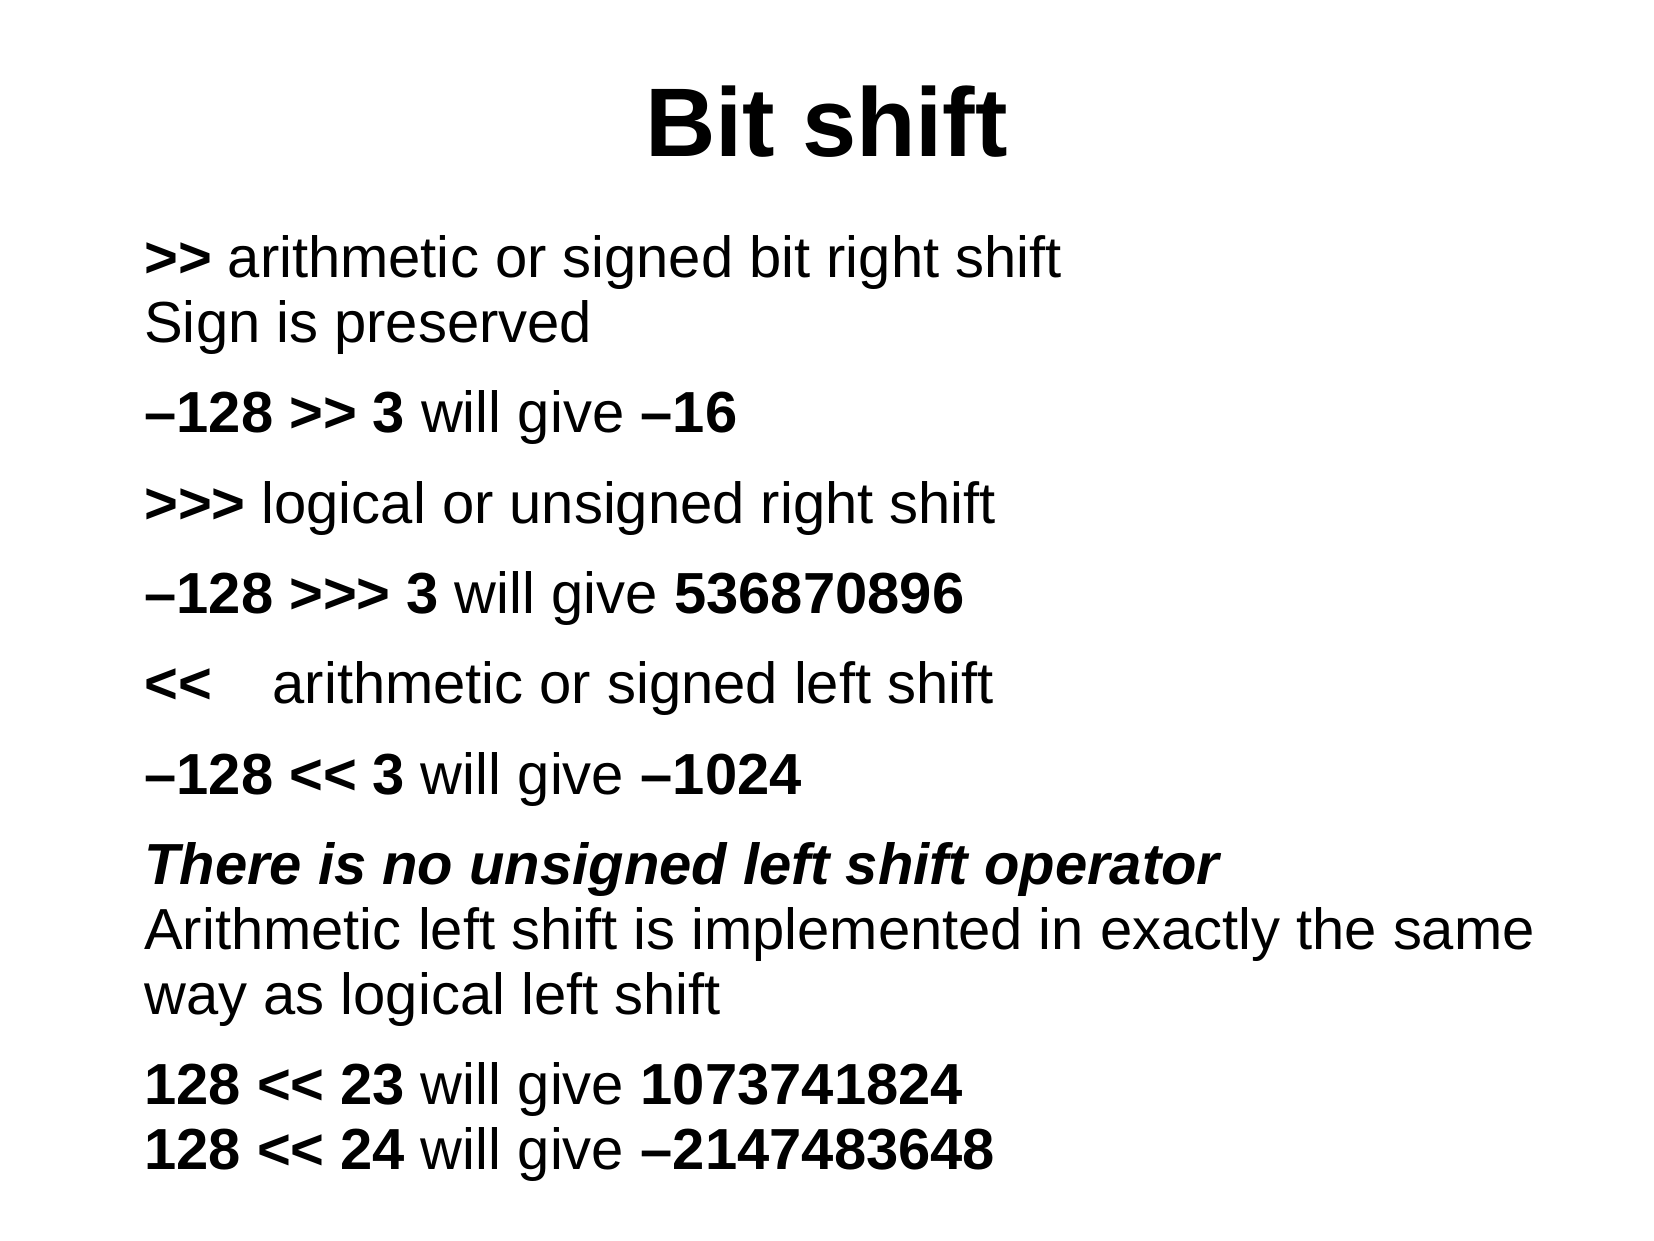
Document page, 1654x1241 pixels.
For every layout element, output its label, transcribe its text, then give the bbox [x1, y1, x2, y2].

list >> arithmetic or signed bit right shift Sign is preserved –128 >> 3 will give –16 >>> logical or unsigned right shift –128 >>> 3 will give 536870896 << arithmetic or signed left shift –128 << 3 will give –1024 There is no unsigned left shift operator Arithmetic left shift is implemented in exactly the same way as logical left shift 128 << 23 will give 1073741824 128 << 24 will give –2147483648 [82, 225, 1538, 1186]
title Bit shift [82, 49, 1571, 196]
